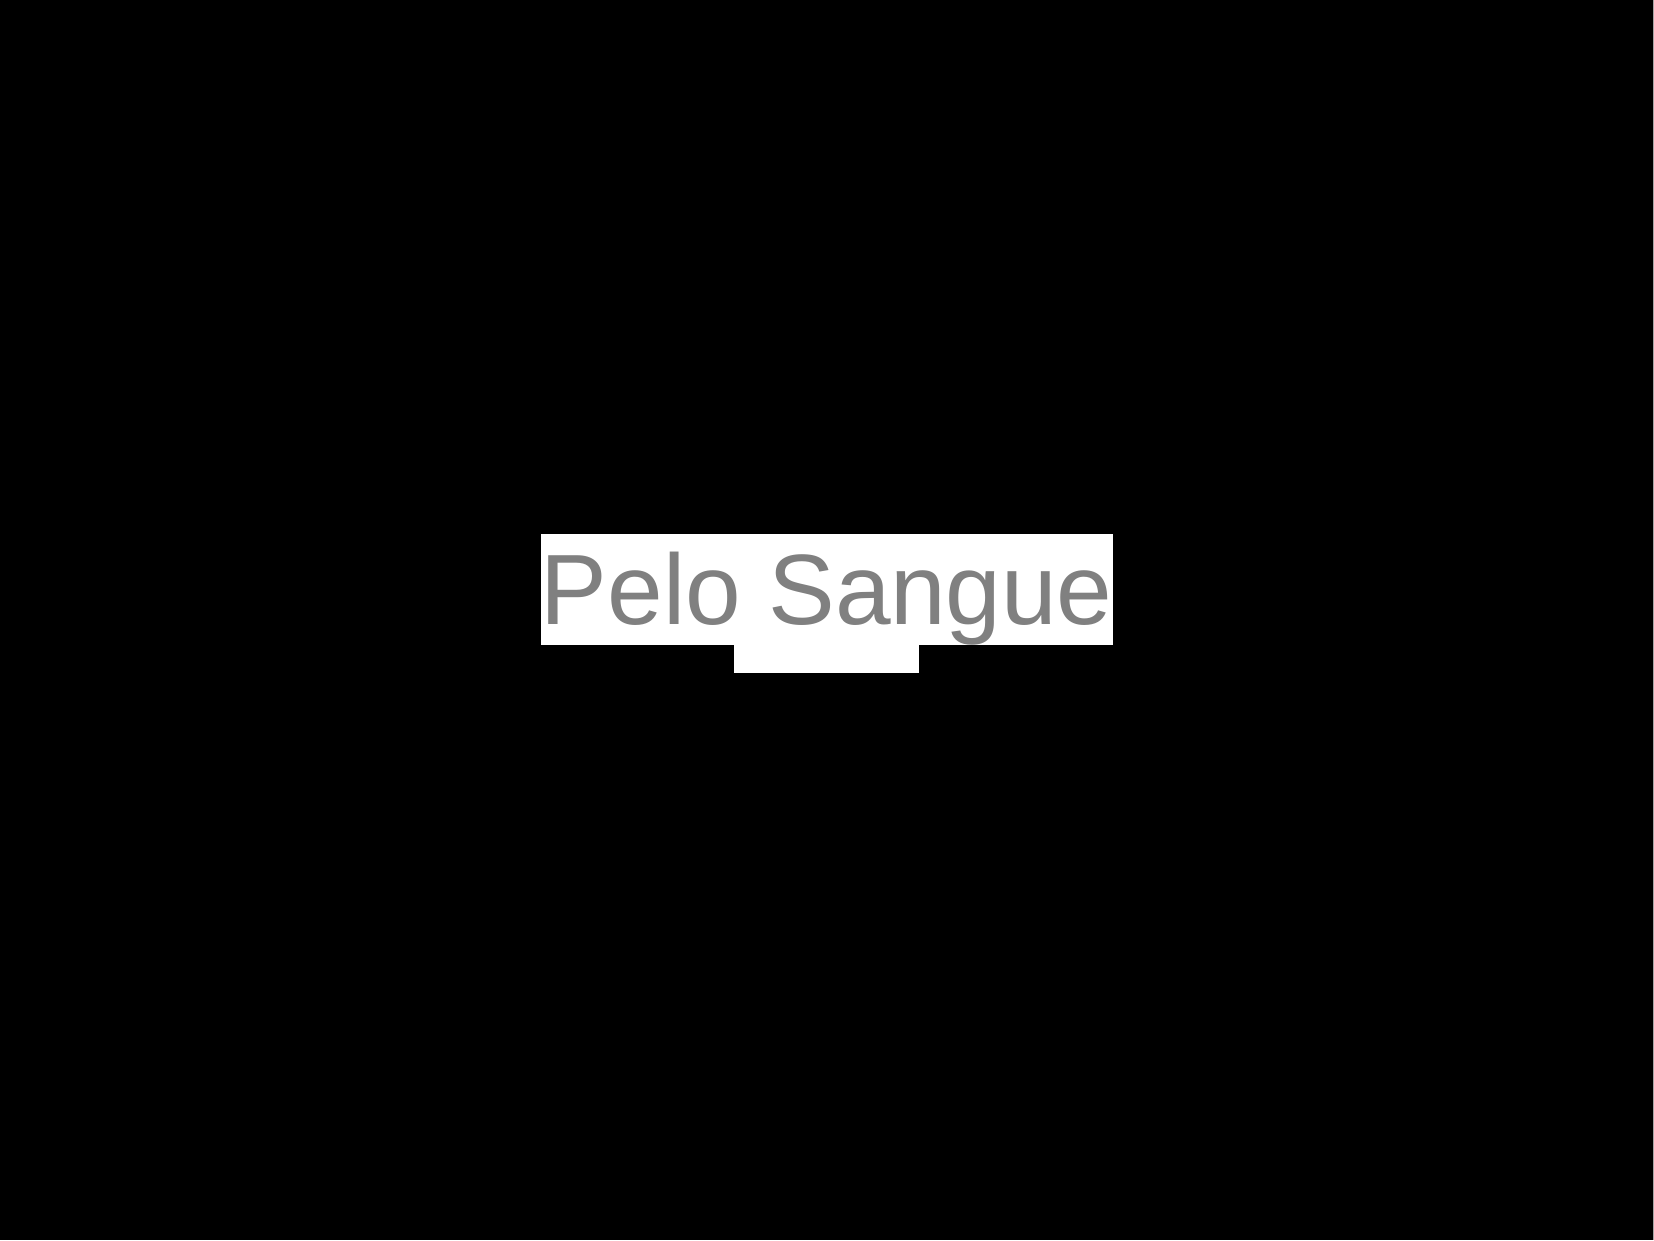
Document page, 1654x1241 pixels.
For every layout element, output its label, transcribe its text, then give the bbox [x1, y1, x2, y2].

subtitle Pelo Sangue Renascer Praise [82, 49, 1571, 1158]
